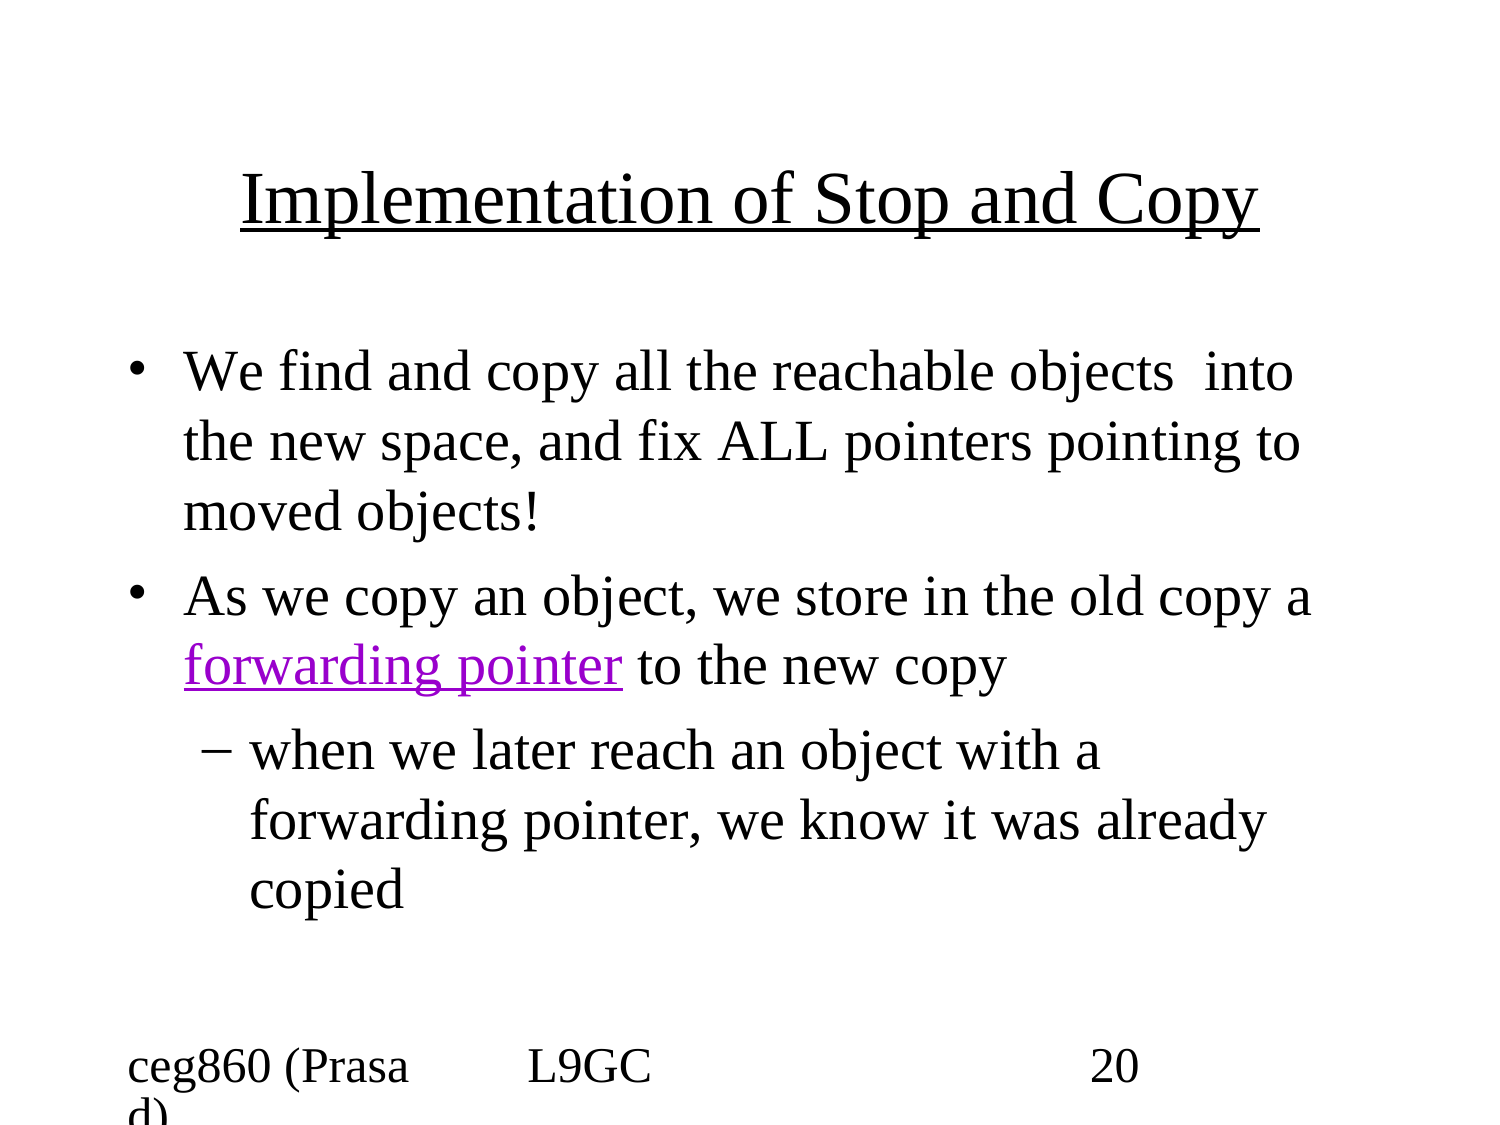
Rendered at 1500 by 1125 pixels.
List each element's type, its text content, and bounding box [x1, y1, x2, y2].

title Implementation of Stop and Copy [112, 99, 1388, 288]
list We find and copy all the reachable objects into the new space, and fix ALL pointers pointing to moved objects! As we copy an object, we store in the old copy a forwarding pointer to the new copy when we later reach an object with a forwarding pointer, we know it was already copied [112, 324, 1388, 1001]
